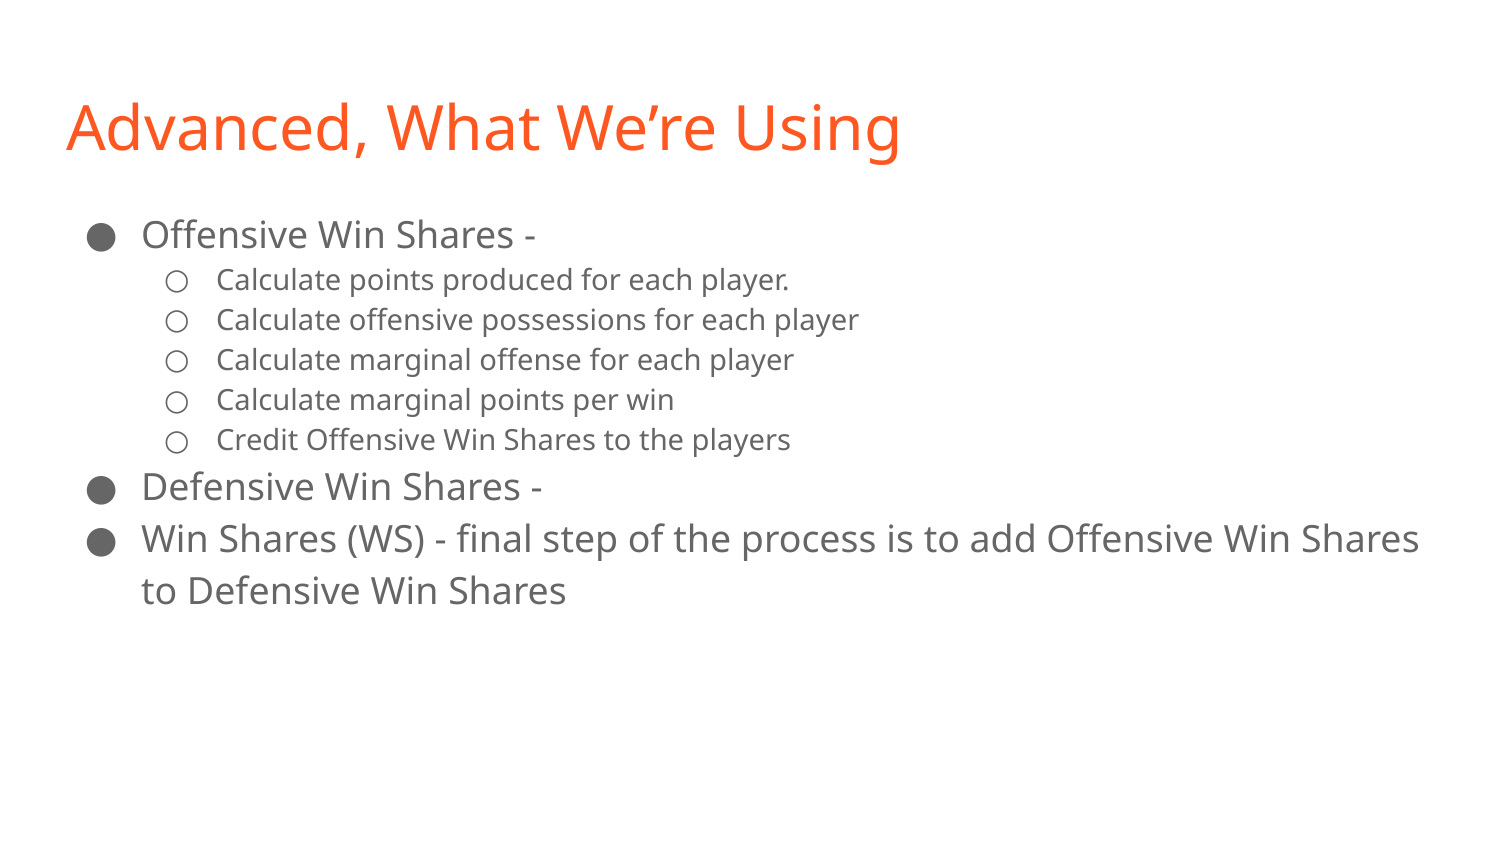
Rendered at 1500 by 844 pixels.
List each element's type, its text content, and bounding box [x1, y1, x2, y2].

title Advanced, What We’re Using [51, 72, 1449, 167]
list Offensive Win Shares - Calculate points produced for each player. Calculate offensive possessions for each player Calculate marginal offense for each player Calculate marginal points per win Credit Offensive Win Shares to the players Defensive Win Shares - Win Shares (WS) - final step of the process is to add Offensive Win Shares to Defensive Win Shares [51, 189, 1449, 750]
